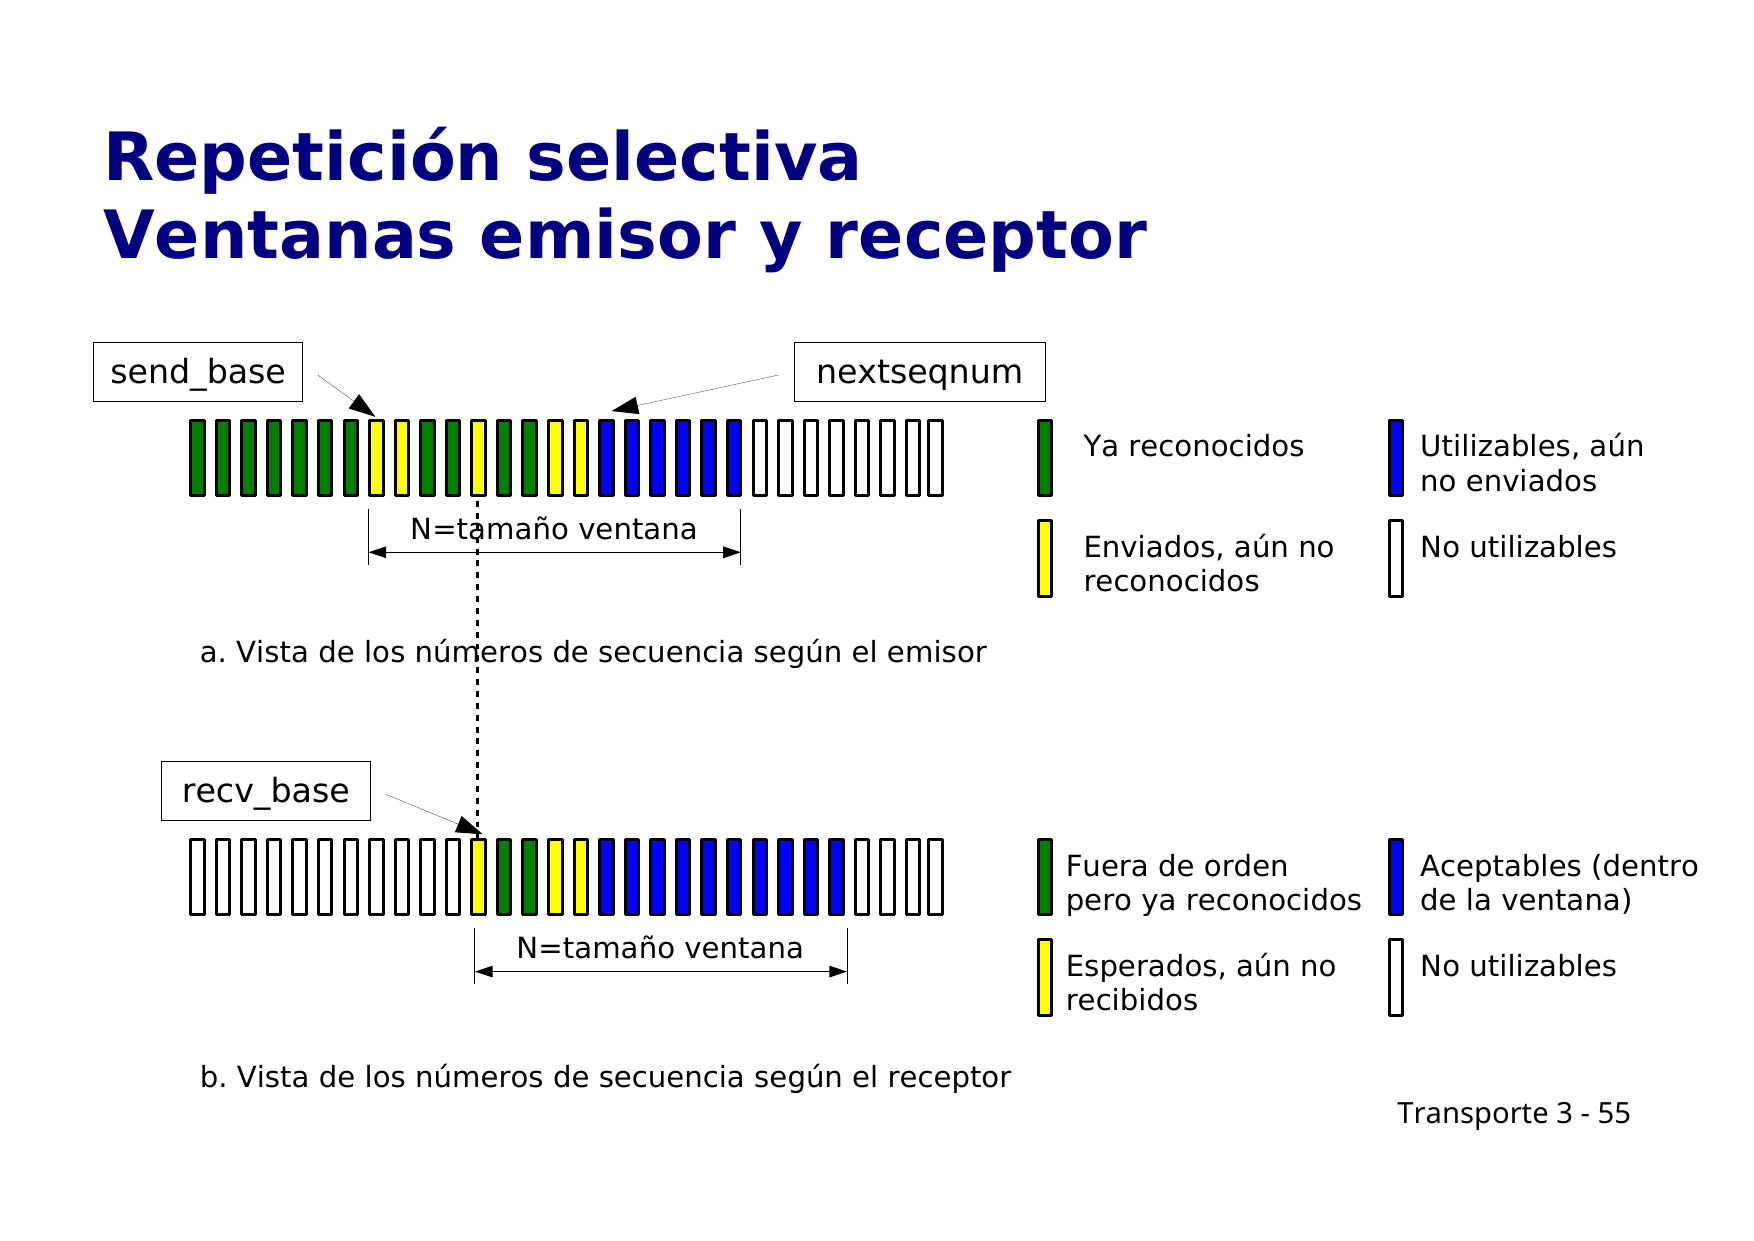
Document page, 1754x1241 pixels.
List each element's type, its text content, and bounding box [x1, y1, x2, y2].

text_box [548, 420, 563, 496]
text_box [778, 839, 793, 915]
text_box [599, 839, 614, 915]
text_box [804, 839, 818, 915]
text_box [190, 420, 205, 496]
text_box [292, 420, 307, 496]
text_box [727, 839, 741, 915]
text_box [1038, 839, 1052, 915]
text_box [928, 839, 943, 915]
text_box Ya reconocidos [1068, 422, 1320, 472]
text_box [1389, 939, 1403, 1016]
text_box [753, 839, 767, 915]
text_box [318, 420, 332, 496]
text_box [804, 420, 818, 496]
text_box [906, 420, 920, 496]
text_box nextseqnum [794, 342, 1046, 402]
text_box [471, 839, 486, 915]
text_box [753, 420, 767, 496]
text_box [928, 420, 943, 496]
text_box [574, 839, 588, 915]
text_box [1038, 420, 1052, 496]
text_box [471, 420, 486, 496]
text_box [880, 839, 895, 915]
text_box [829, 420, 844, 496]
text_box [497, 420, 511, 496]
text_box [829, 839, 844, 915]
text_box [267, 420, 281, 496]
text_box [676, 839, 690, 915]
text_box [1389, 420, 1403, 496]
text_box [1038, 520, 1052, 597]
text_box [1038, 939, 1052, 1016]
text_box Esperados, aún no recibidos [1051, 941, 1353, 1026]
text_box [446, 420, 460, 496]
text_box [599, 420, 614, 496]
text_box [216, 420, 230, 496]
text_box send_base [94, 342, 303, 401]
text_box [574, 420, 588, 496]
text_box b. Vista de los números de secuencia según el receptor [185, 1053, 1028, 1103]
text_box [420, 420, 435, 496]
text_box [395, 420, 409, 496]
text_box Enviados, aún no reconocidos [1068, 522, 1351, 606]
text_box Aceptables (dentro de la ventana) [1405, 841, 1715, 925]
text_box [241, 420, 256, 496]
text_box Fuera de orden pero ya reconocidos [1051, 841, 1378, 925]
text_box Utilizables, aún no enviados [1405, 422, 1669, 506]
text_box [522, 420, 537, 496]
text_box [778, 420, 793, 496]
text_box [727, 420, 741, 496]
text_box [650, 839, 665, 915]
text_box [625, 420, 639, 496]
title Repetición selectiva Ventanas emisor y receptor [88, 87, 1654, 305]
text_box [625, 839, 639, 915]
text_box [522, 839, 537, 915]
text_box [676, 420, 690, 496]
text_box [344, 420, 358, 496]
text_box [855, 839, 869, 915]
text_box [701, 420, 716, 496]
text_box [548, 839, 563, 915]
text_box [855, 420, 869, 496]
text_box No utilizables [1405, 522, 1633, 572]
text_box No utilizables [1405, 941, 1633, 991]
text_box [497, 839, 511, 915]
text_box [906, 839, 920, 915]
text_box [650, 420, 665, 496]
text_box [1389, 520, 1403, 597]
text_box recv_base [162, 761, 371, 821]
text_box [1389, 839, 1403, 915]
text_box [880, 420, 895, 496]
text_box [701, 839, 716, 915]
text_box [369, 420, 384, 496]
text_box a. Vista de los números de secuencia según el emisor [185, 627, 1003, 678]
